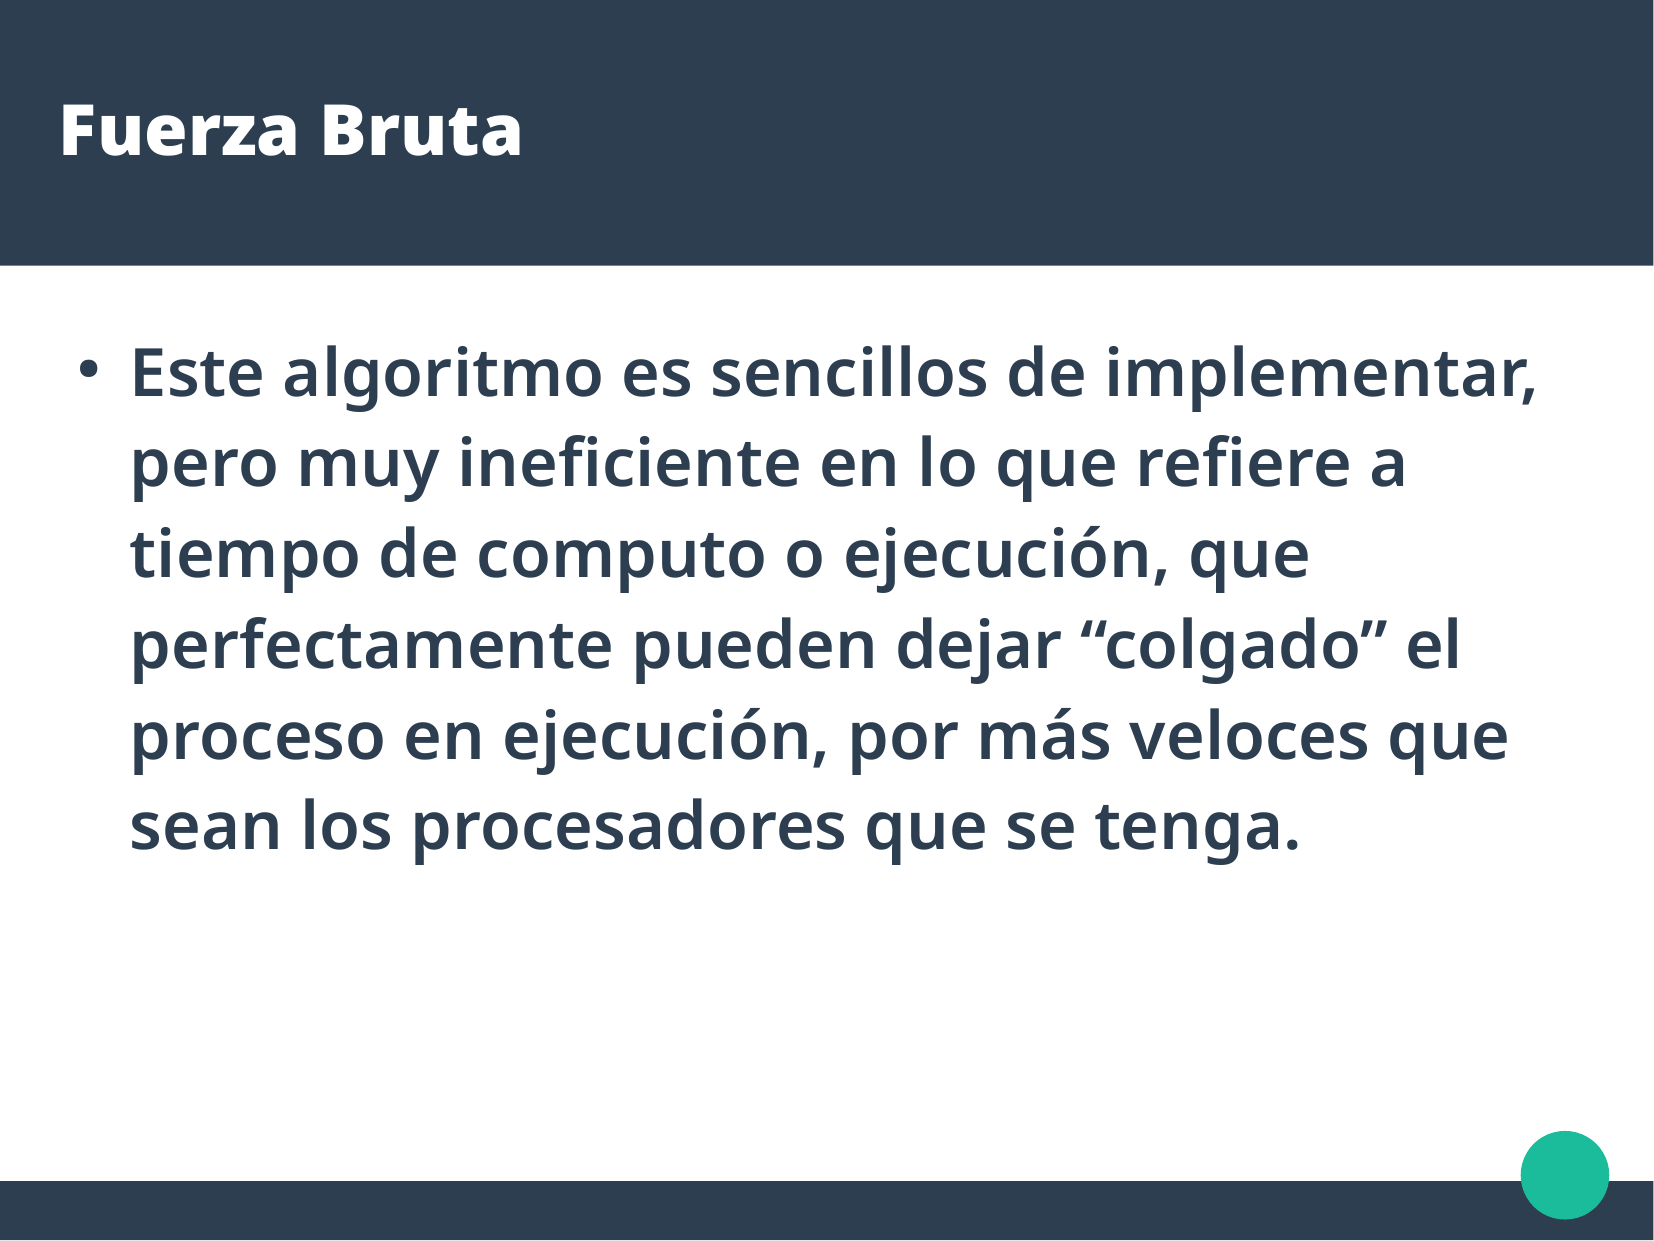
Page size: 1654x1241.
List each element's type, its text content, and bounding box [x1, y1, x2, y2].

list Este algoritmo es sencillos de implementar, pero muy ineficiente en lo que refiere a tiempo de computo o ejecución, que perfectamente pueden dejar “colgado” el proceso en ejecución, por más veloces que sean los procesadores que se tenga. [59, 324, 1595, 1152]
title Fuerza Bruta [59, 56, 1595, 200]
